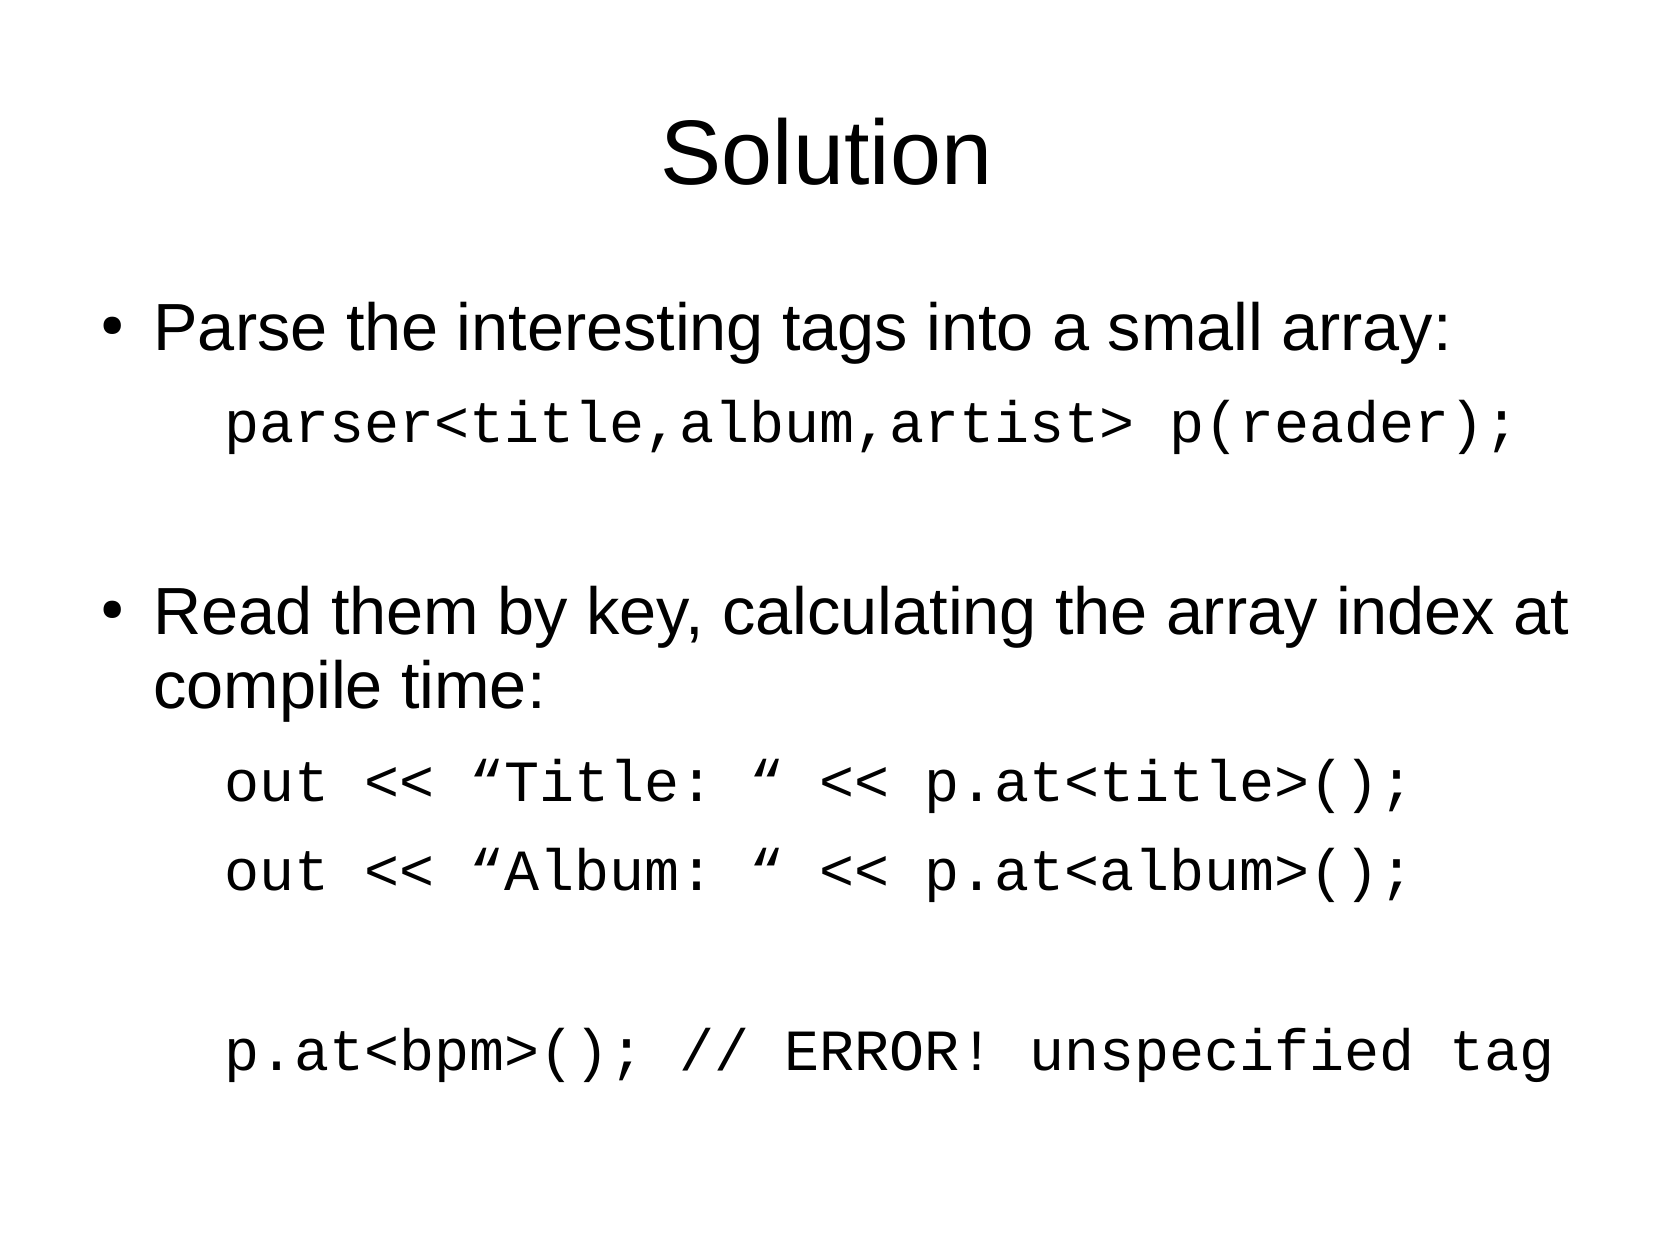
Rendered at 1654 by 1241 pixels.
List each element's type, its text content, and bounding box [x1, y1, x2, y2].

list Parse the interesting tags into a small array: parser<title,album,artist> p(reader); Read them by key, calculating the array index at compile time: out << “Title: “ << p.at<title>(); out << “Album: “ << p.at<album>(); p.at<bpm>(); // ERROR! unspecified tag [82, 290, 1571, 1109]
title Solution [82, 49, 1571, 257]
